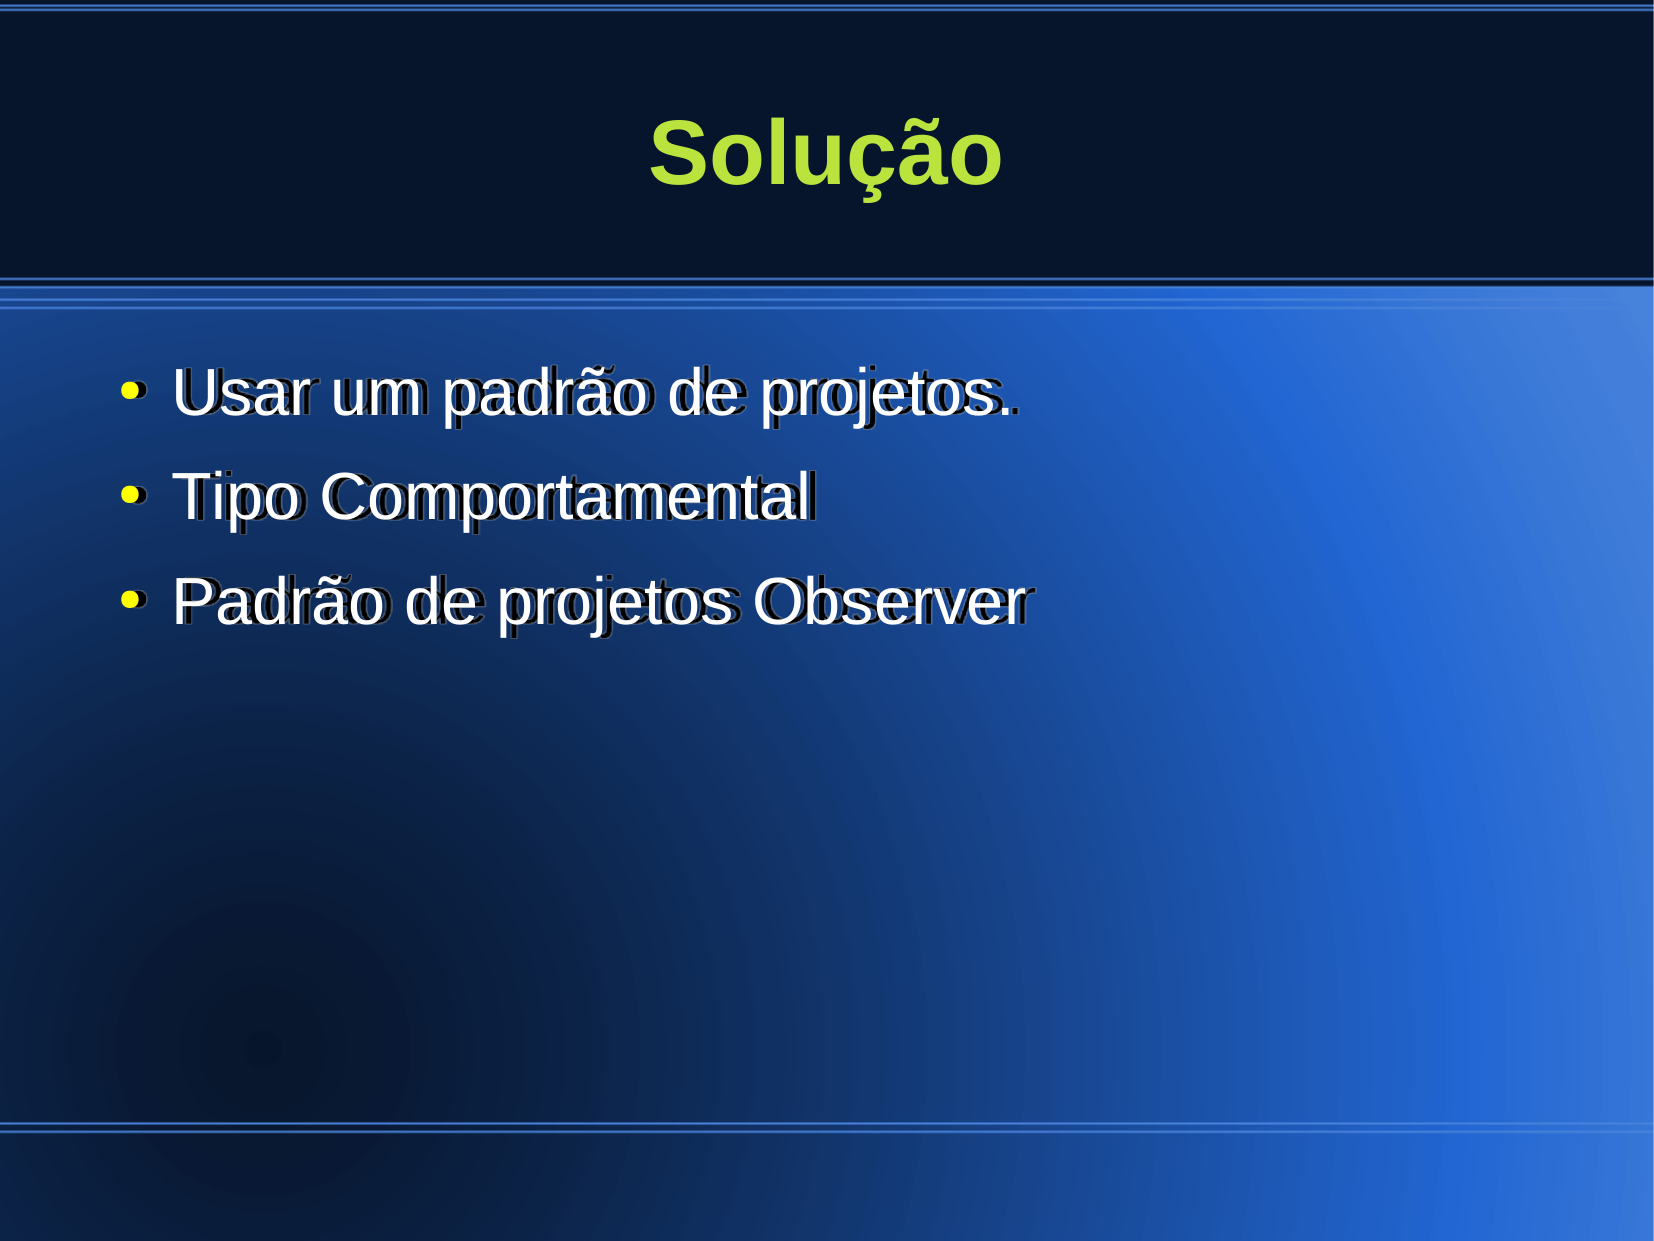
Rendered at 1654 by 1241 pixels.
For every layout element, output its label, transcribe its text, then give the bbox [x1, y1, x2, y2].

picture [0, 0, 1654, 1241]
list Usar um padrão de projetos. Tipo Comportamental Padrão de projetos Observer [82, 355, 1571, 1075]
title Solução [82, 49, 1571, 257]
